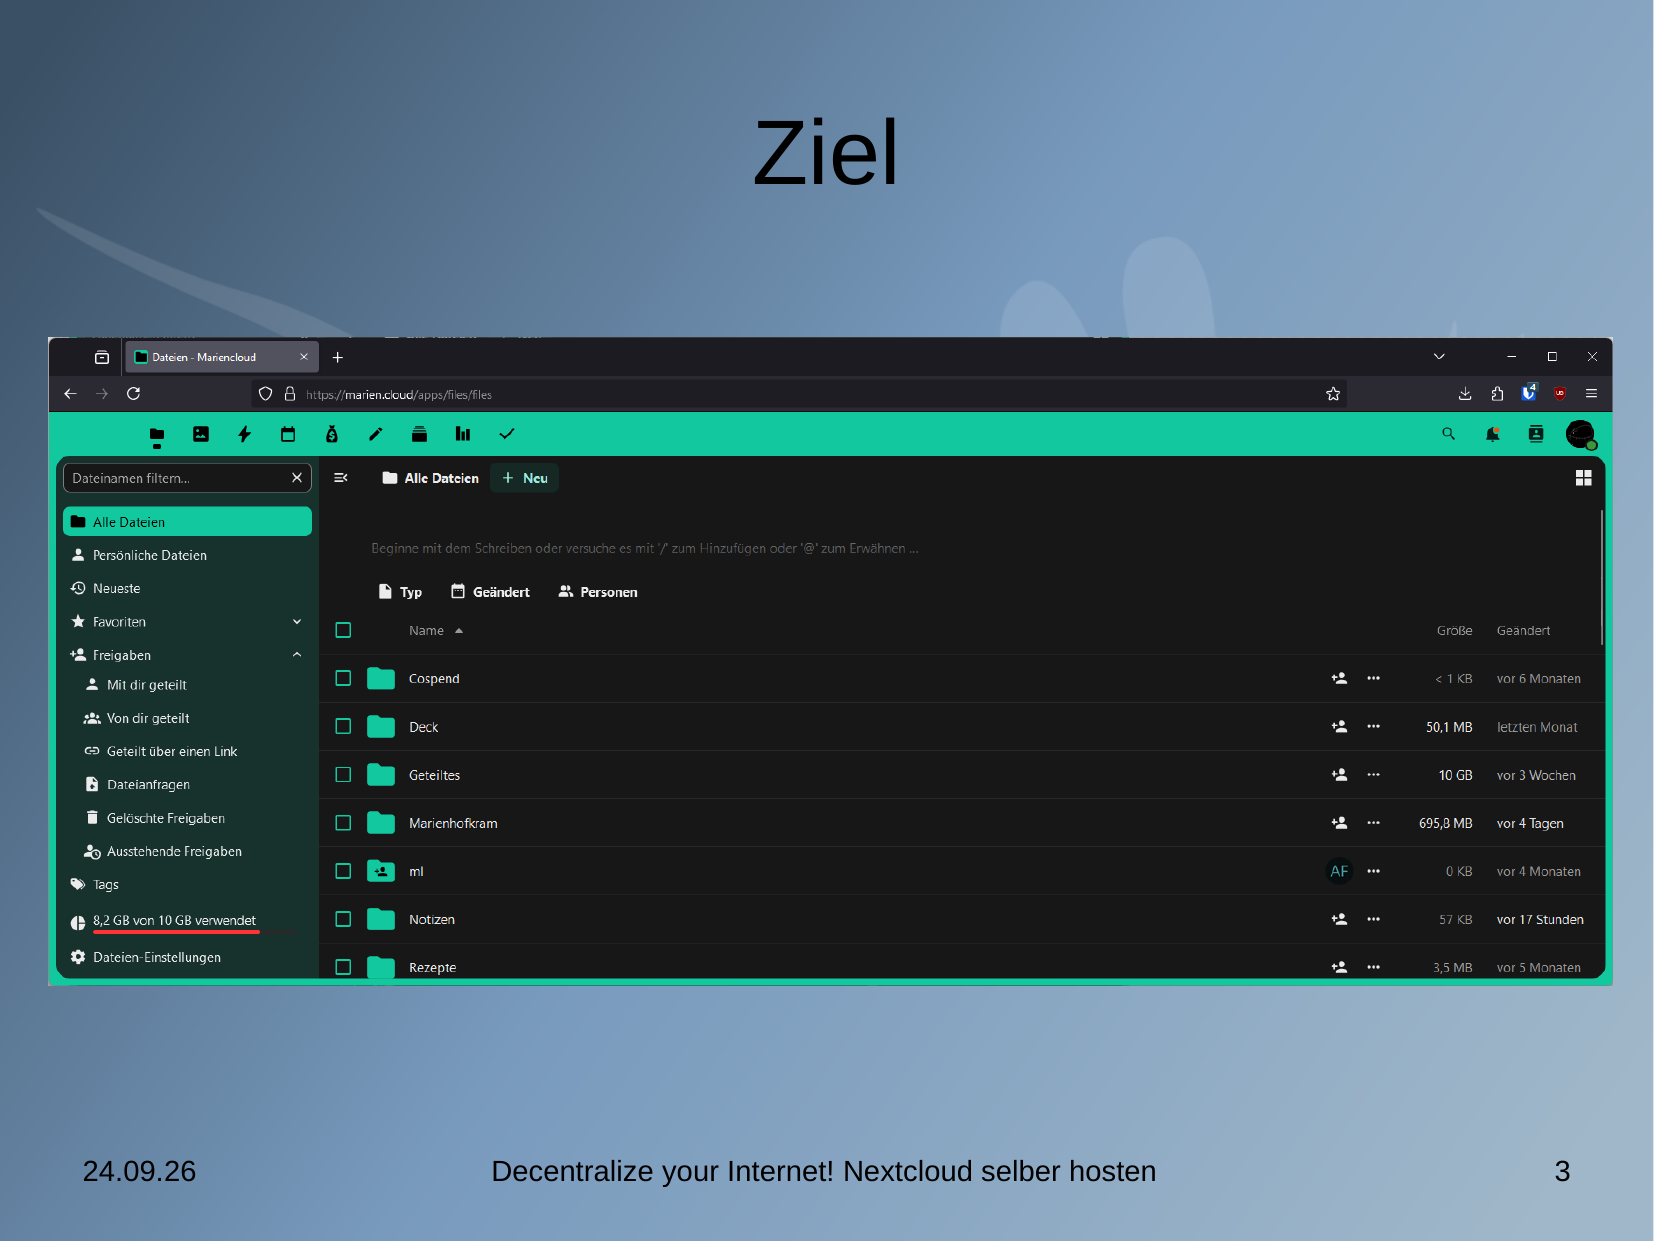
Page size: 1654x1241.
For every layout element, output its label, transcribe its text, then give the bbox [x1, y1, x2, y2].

picture [0, 0, 1654, 1241]
title Ziel [82, 49, 1571, 257]
